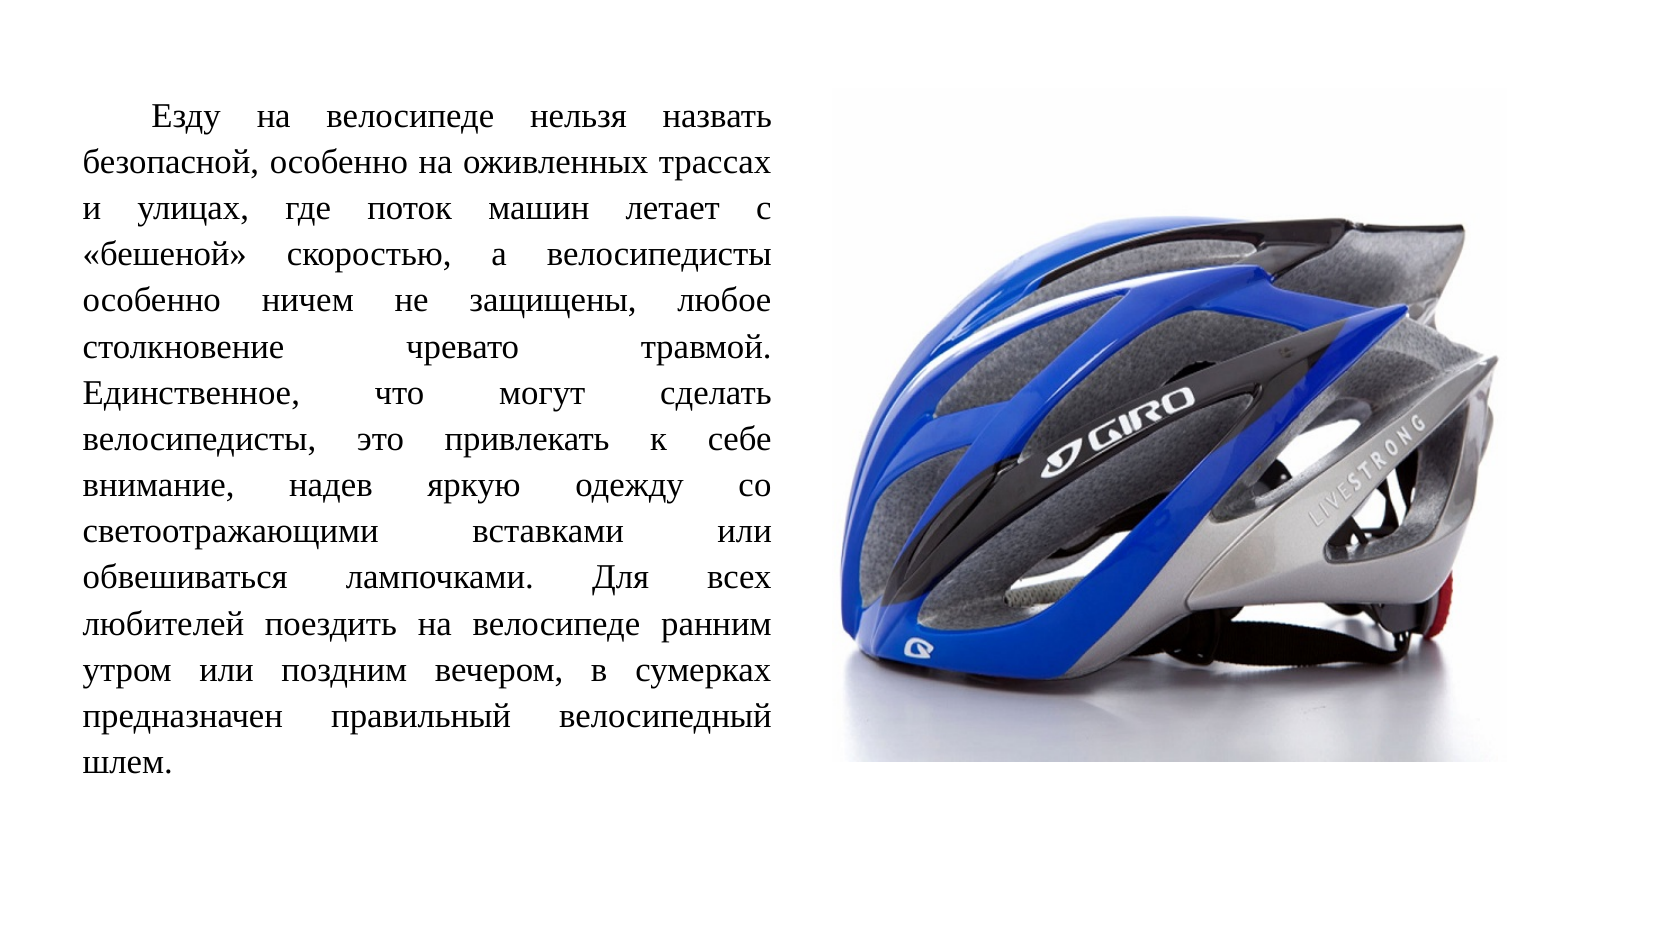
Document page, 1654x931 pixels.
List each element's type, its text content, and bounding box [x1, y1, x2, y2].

picture [832, 88, 1507, 763]
list Езду на велосипеде нельзя назвать безопасной, особенно на оживленных трассах и улицах, где поток машин летает с «бешеной» скоростью, а велосипедисты особенно ничем не защищены, любое столкновение чревато травмой. Единственное, что могут сделать велосипедисты, это привлекать к себе внимание, надев яркую одежду со светоотражающими вставками или обвешиваться лампочками. Для всех любителей поездить на велосипеде ранним утром или поздним вечером, в сумерках предназначен правильный велосипедный шлем. [82, 88, 773, 786]
